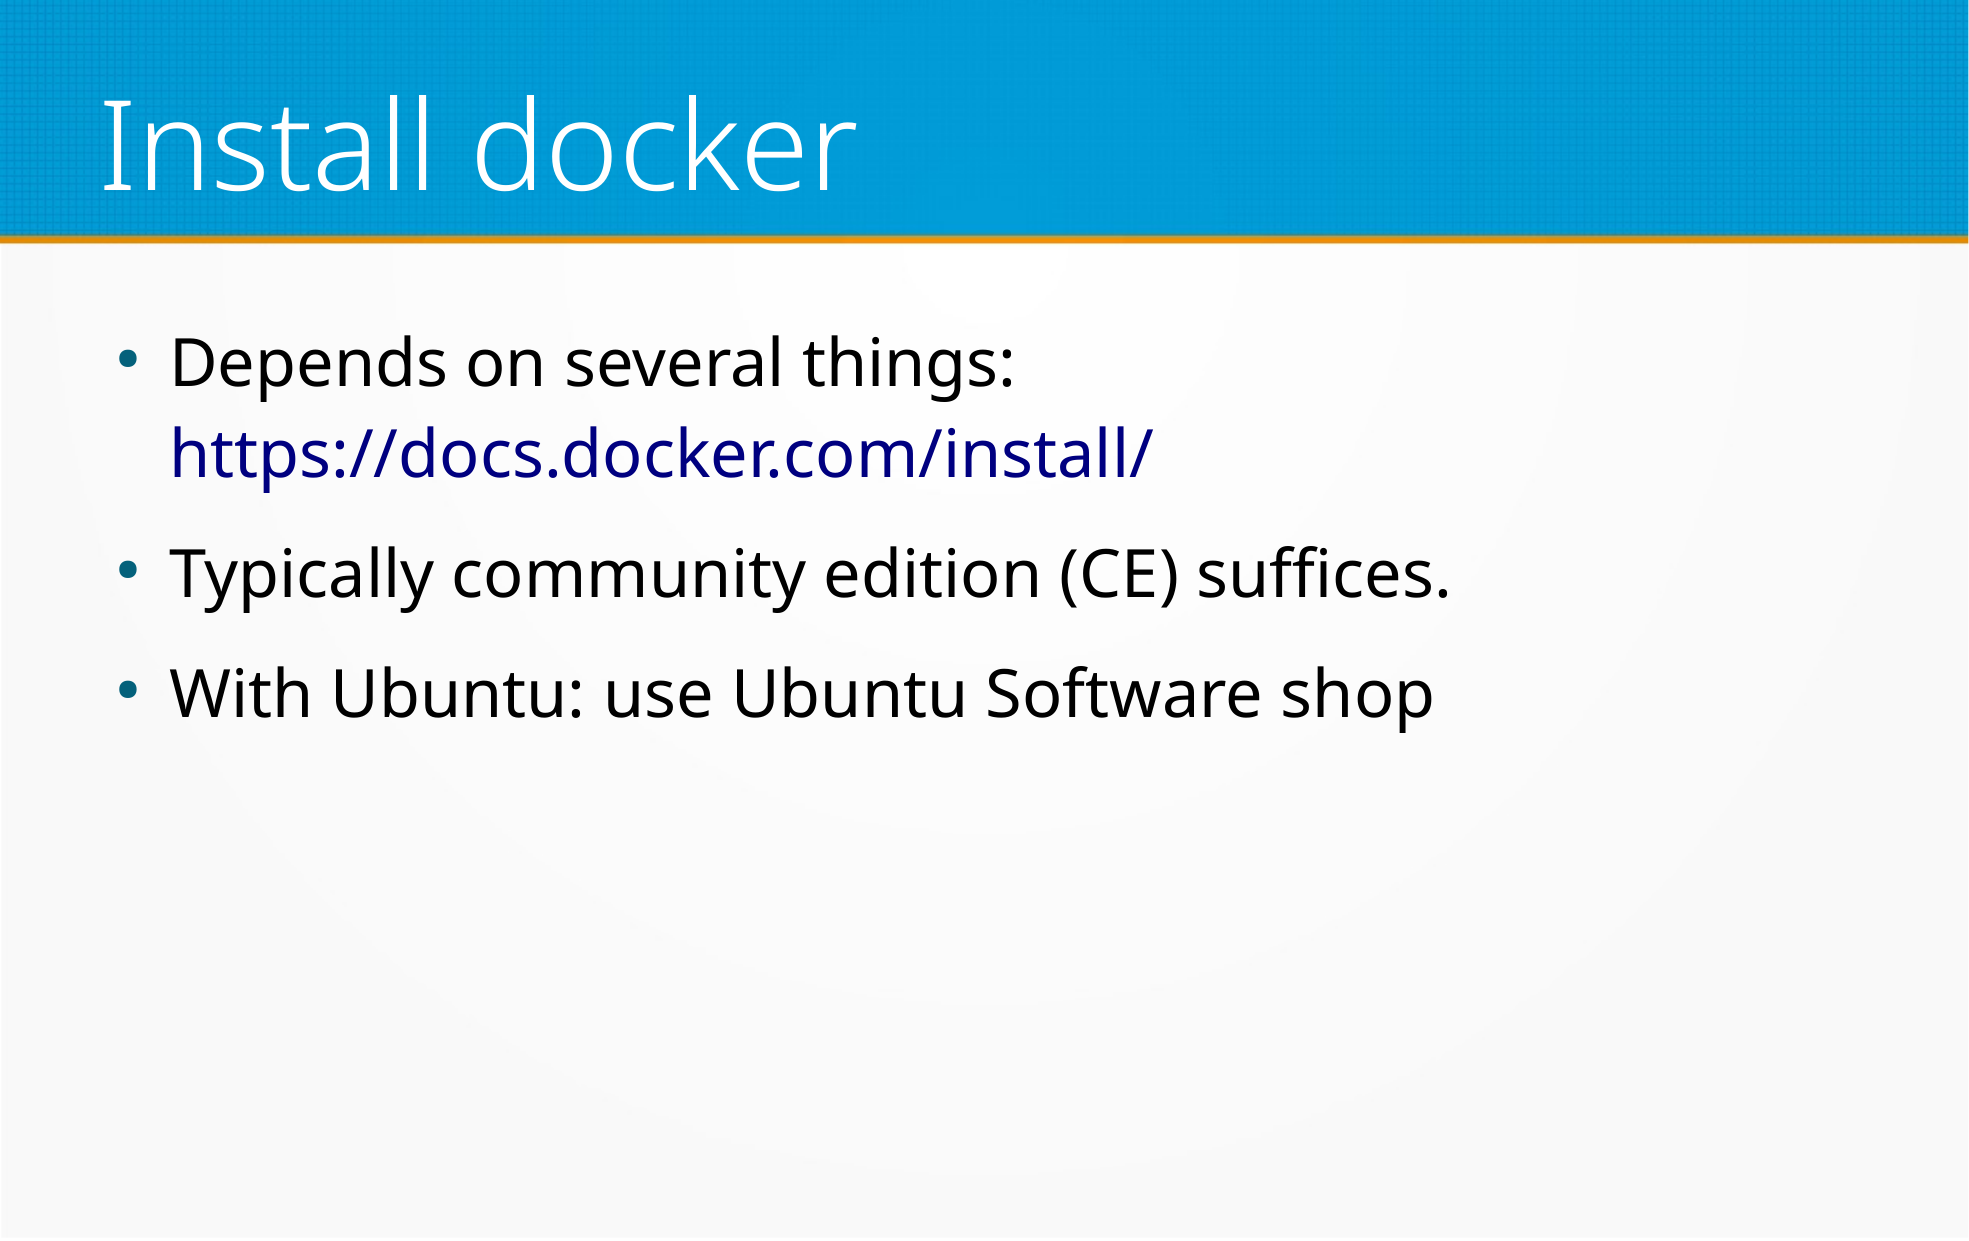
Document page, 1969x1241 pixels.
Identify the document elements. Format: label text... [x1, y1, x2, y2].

picture [0, 233, 1969, 1241]
list Depends on several things: https://docs.docker.com/install/ Typically community edition (CE) suffices. With Ubuntu: use Ubuntu Software shop [98, 315, 1861, 1081]
title Install docker [98, 19, 1870, 227]
